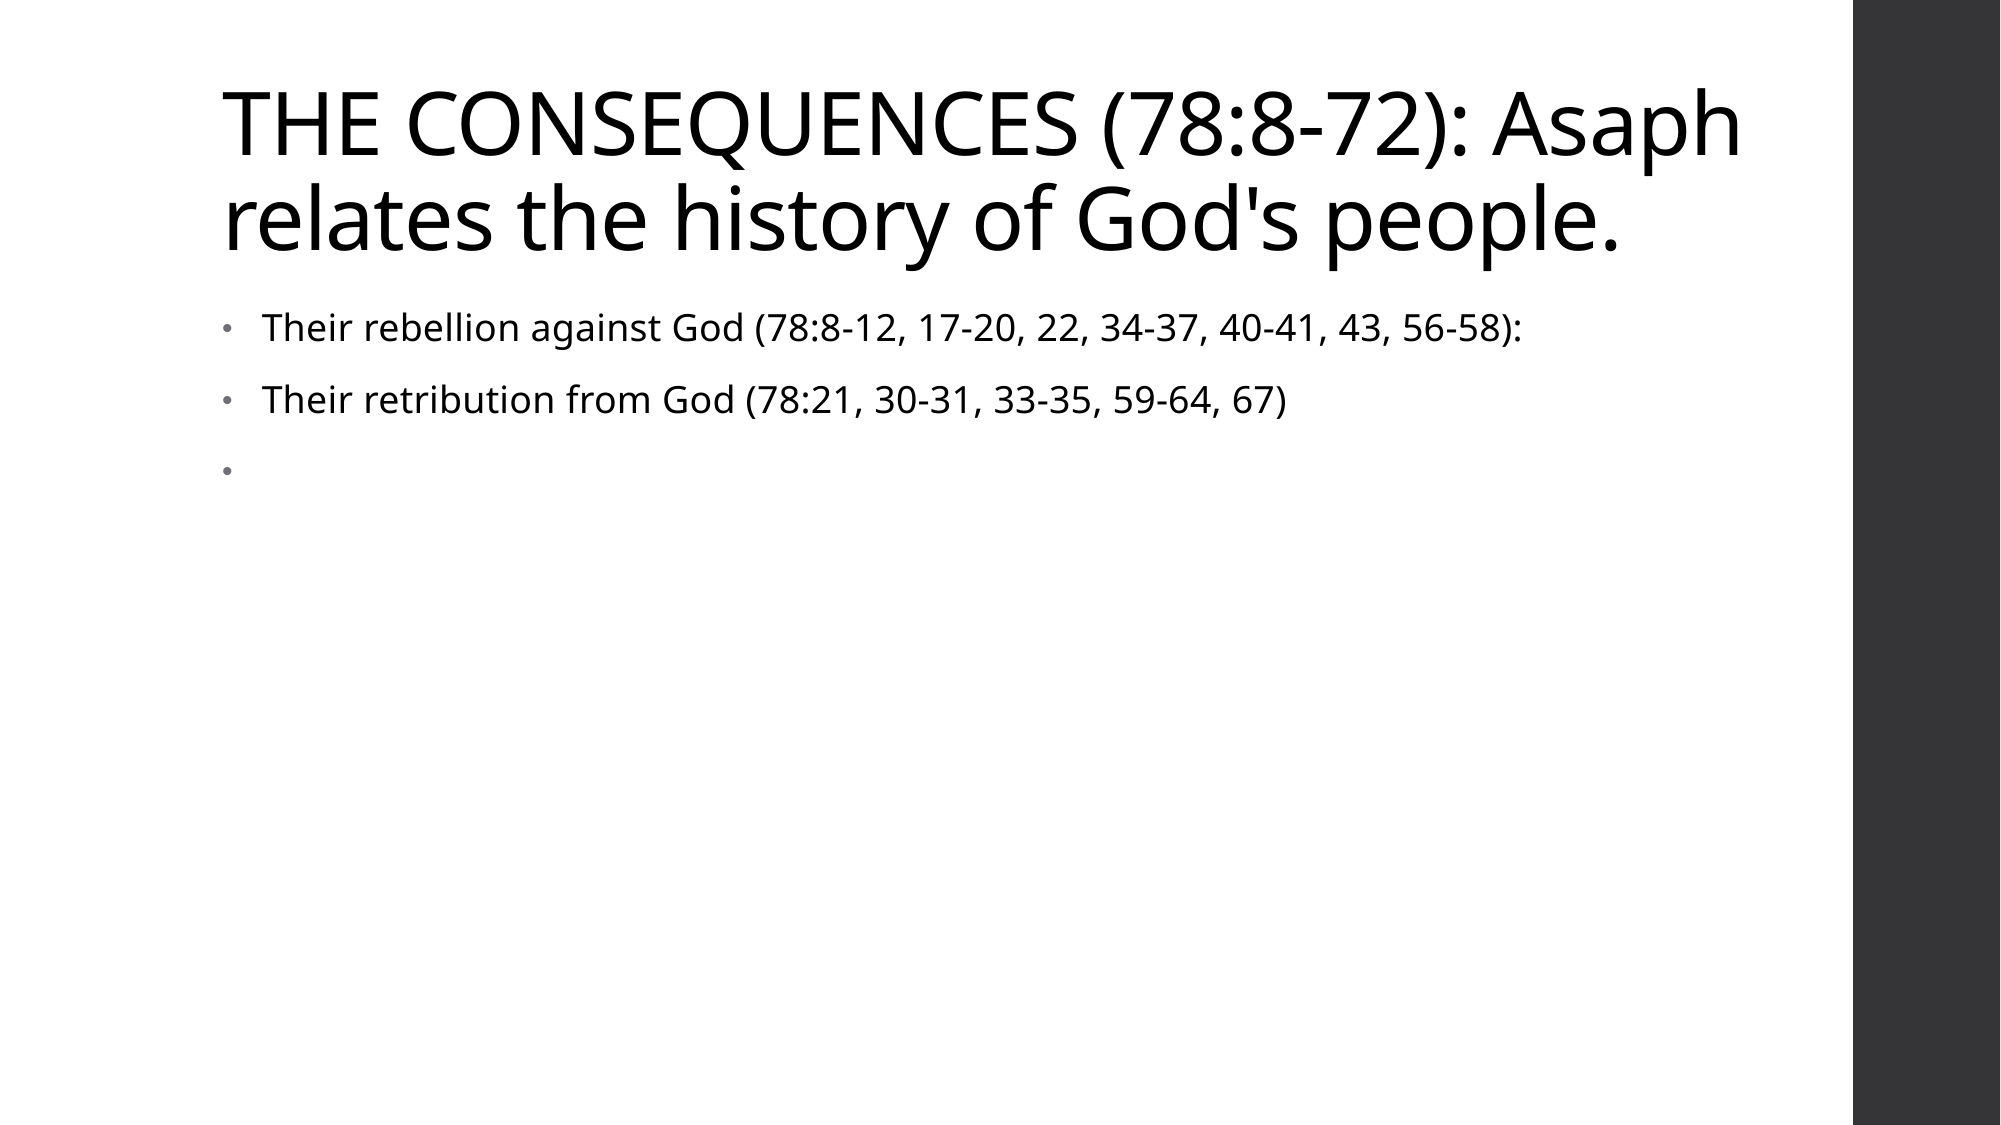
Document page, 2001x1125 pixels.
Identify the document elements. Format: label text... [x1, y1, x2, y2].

title THE CONSEQUENCES (78:8-72): Asaph relates the history of God's people. [206, 60, 1797, 278]
list Their rebellion against God (78:8-12, 17-20, 22, 34-37, 40-41, 43, 56-58): Their retribution from God (78:21, 30-31, 33-35, 59-64, 67) [206, 299, 1617, 1014]
